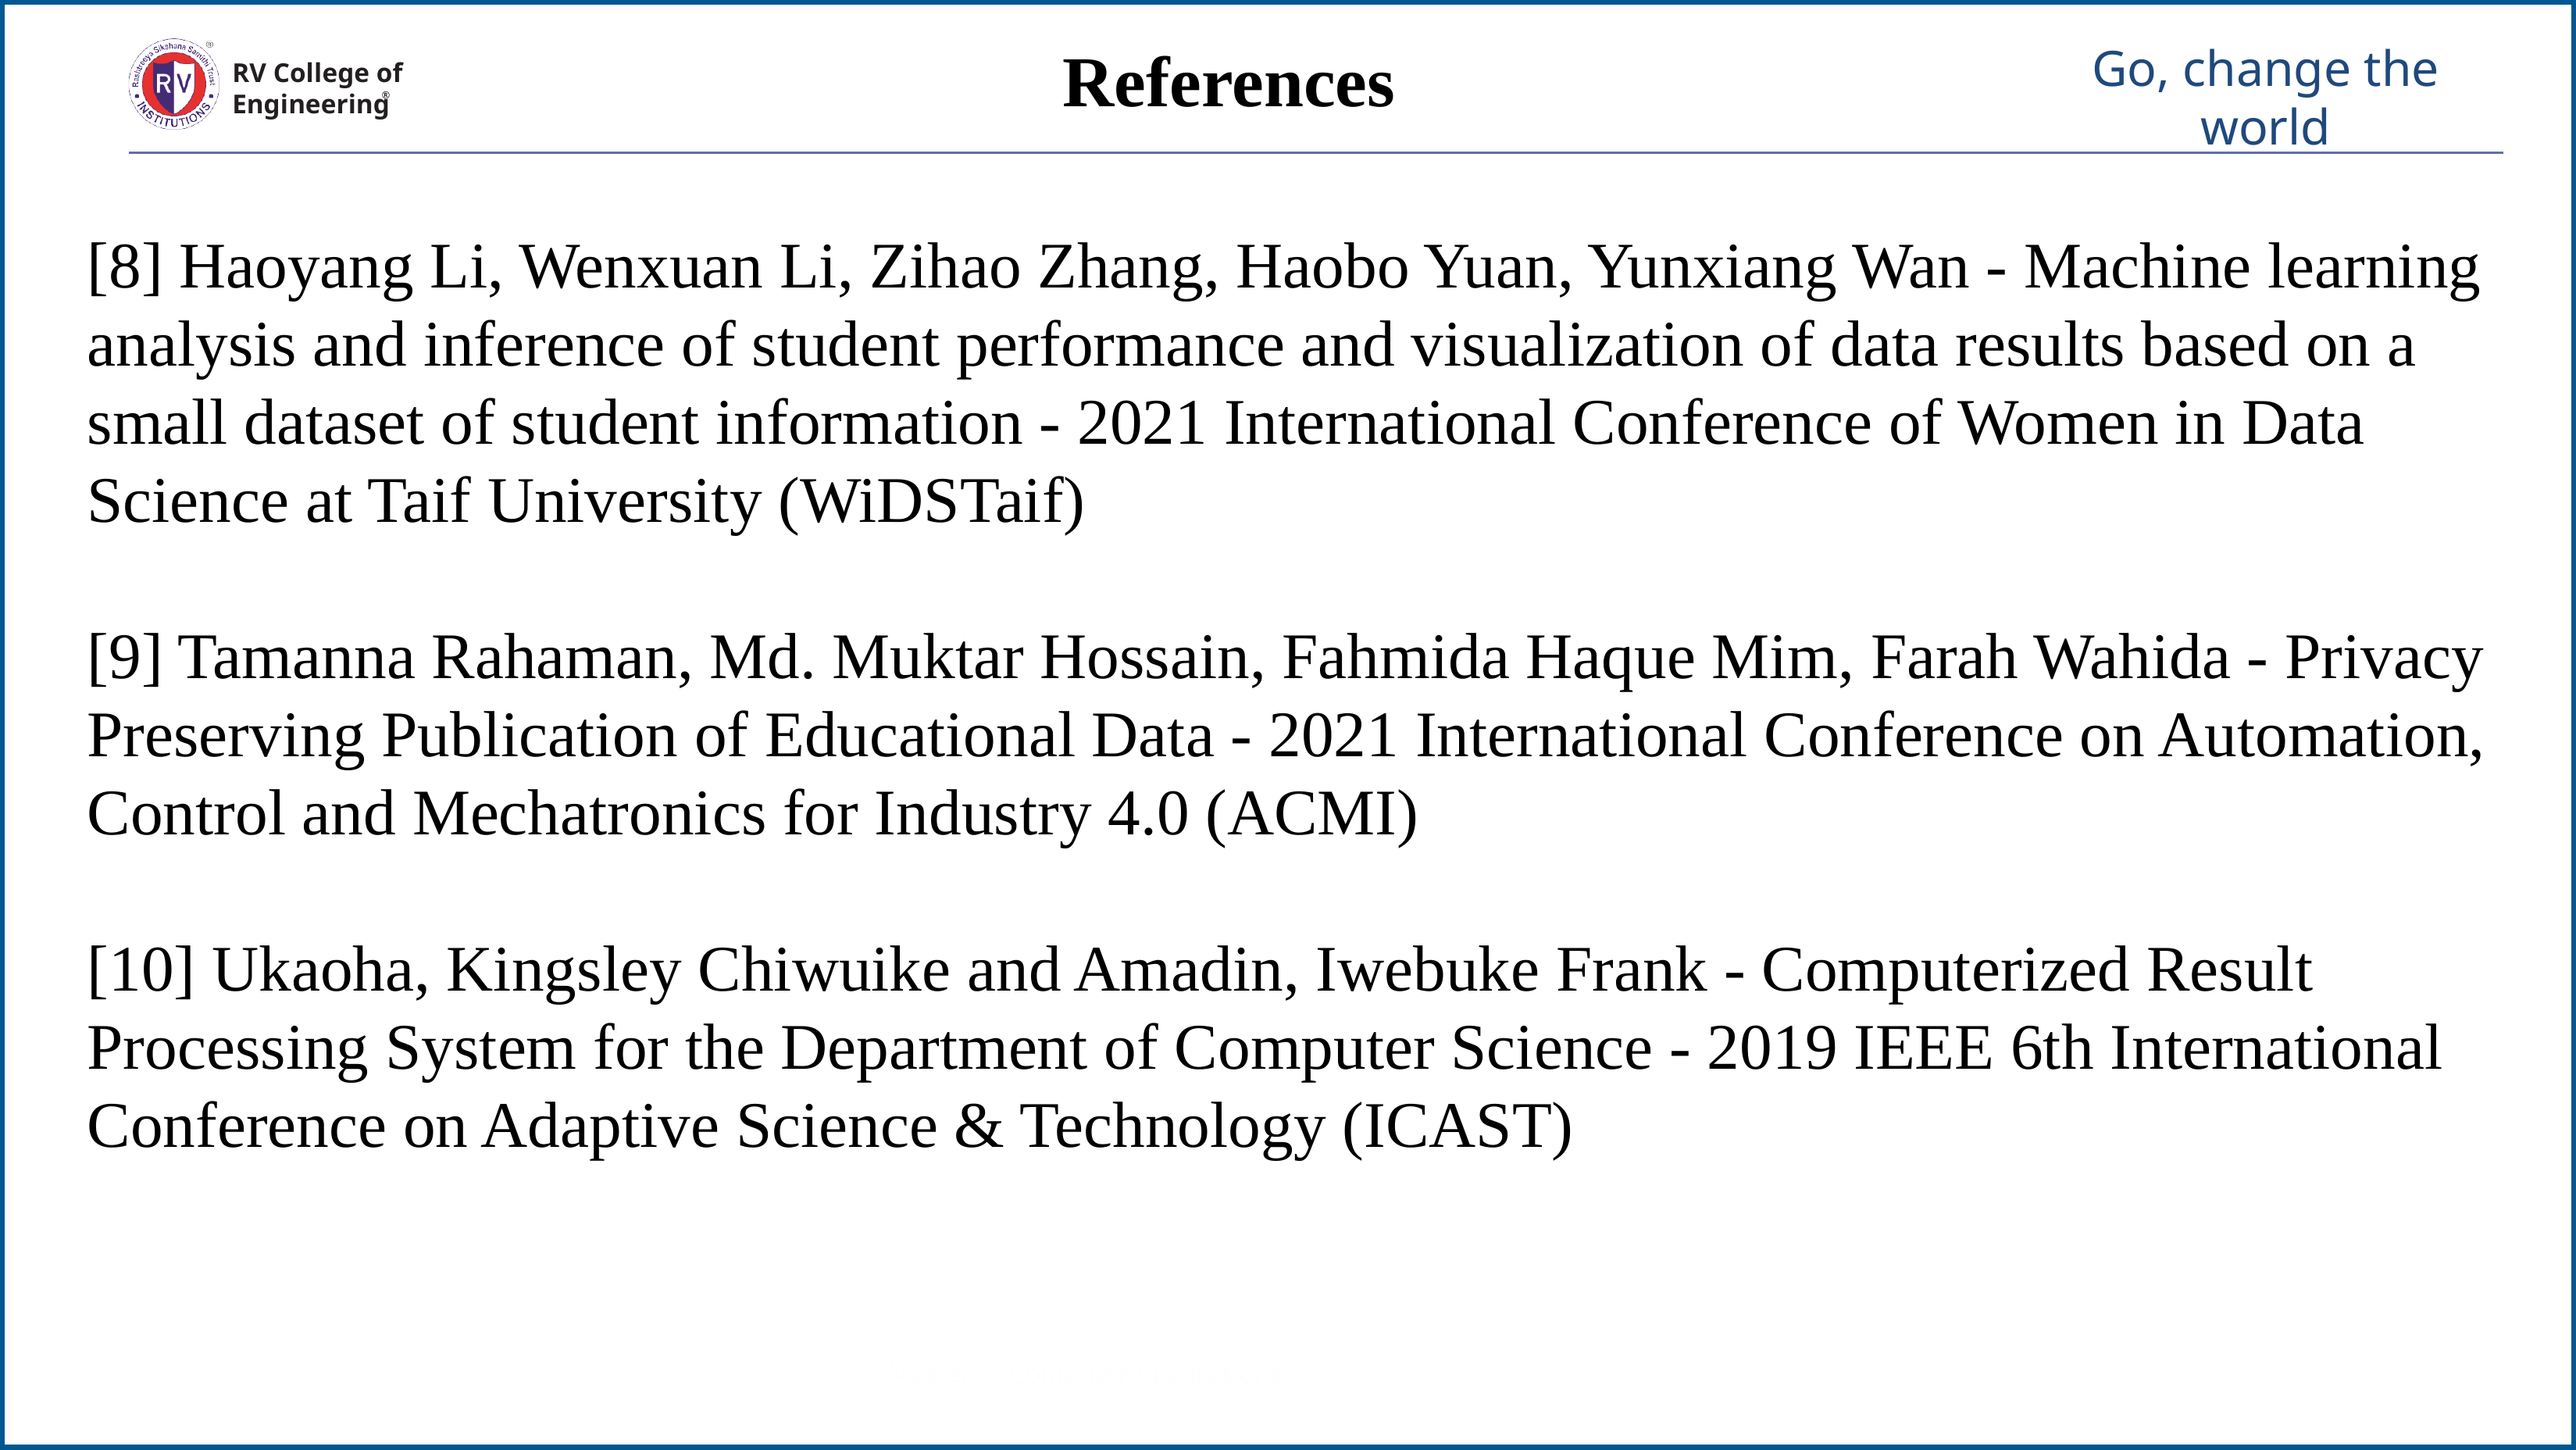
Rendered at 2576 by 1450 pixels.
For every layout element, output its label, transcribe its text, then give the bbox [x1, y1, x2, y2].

text_box References [648, 37, 1811, 120]
text_box [8] Haoyang Li, Wenxuan Li, Zihao Zhang, Haobo Yuan, Yunxiang Wan - Machine learning analysis and inference of student performance and visualization of data results based on a small dataset of student information - 2021 International Conference of Women in Data Science at Taif University (WiDSTaif) [9] Tamanna Rahaman, Md. Muktar Hossain, Fahmida Haque Mim, Farah Wahida - Privacy Preserving Publication of Educational Data - 2021 International Conference on Automation, Control and Mechatronics for Industry 4.0 (ACMI) [10] Ukaoha, Kingsley Chiwuike and Amadin, Iwebuke Frank - Computerized Result Processing System for the Department of Computer Science - 2019 IEEE 6th International Conference on Adaptive Science & Technology (ICAST) [48, 216, 2503, 1450]
text_box [0, 0, 2576, 1450]
text_box RV College of Engineering [230, 55, 436, 119]
title Go, change the world [2029, 38, 2502, 139]
